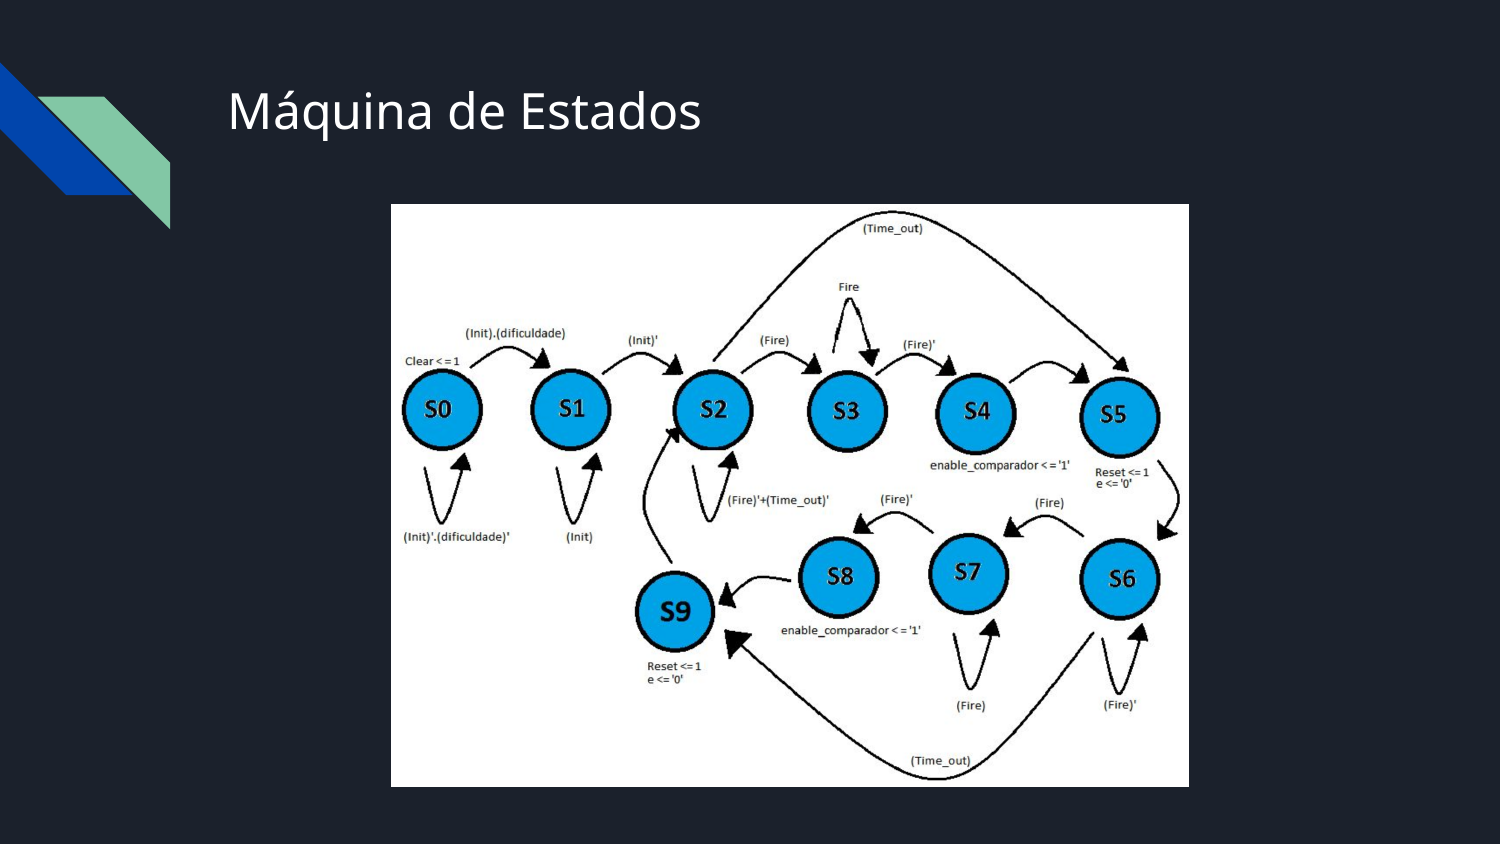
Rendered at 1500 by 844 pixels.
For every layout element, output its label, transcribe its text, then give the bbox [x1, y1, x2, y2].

picture [391, 204, 1189, 787]
title Máquina de Estados [212, 64, 1368, 215]
